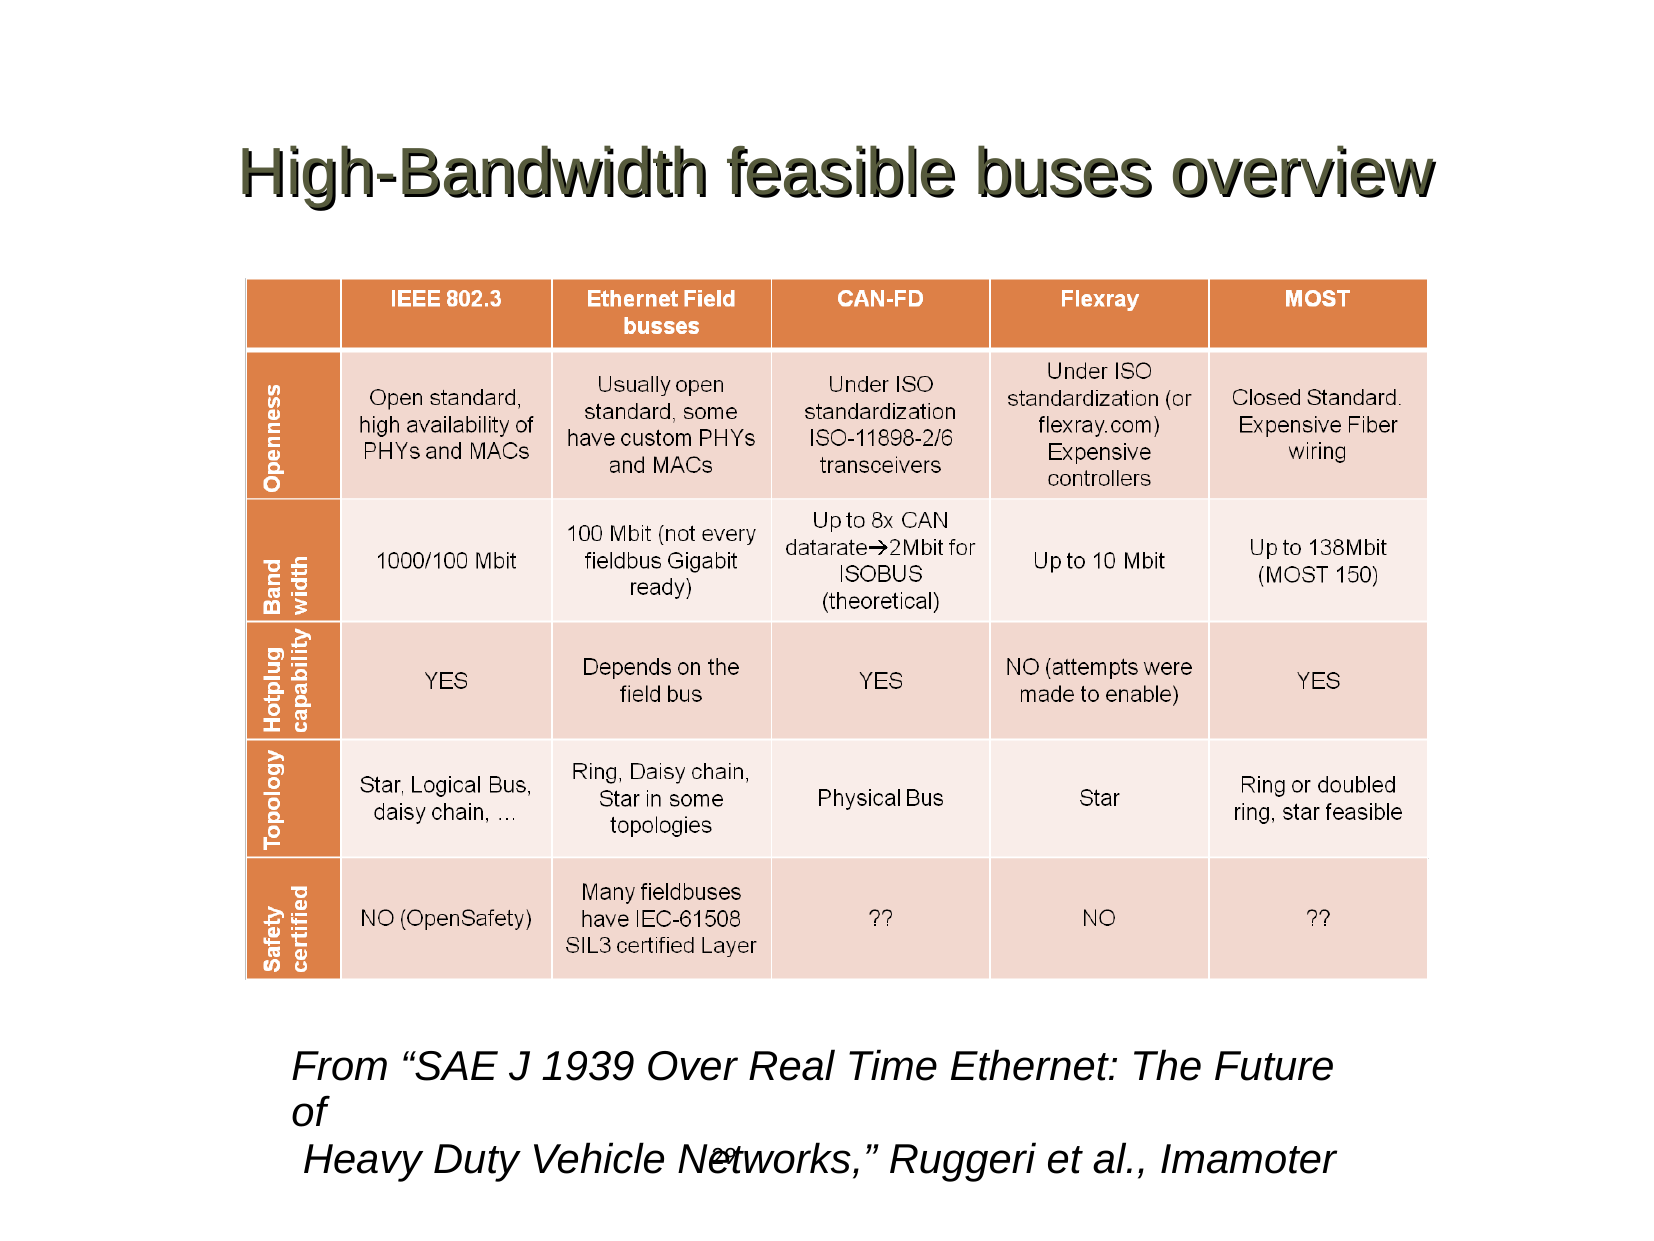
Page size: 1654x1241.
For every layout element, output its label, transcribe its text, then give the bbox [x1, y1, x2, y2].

text_box From “SAE J 1939 Over Real Time Ethernet: The Future of Heavy Duty Vehicle Networks,” Ruggeri et al., Imamoter [276, 1035, 1396, 1143]
text_box <number> [947, 1153, 959, 1170]
text_box [236, 270, 1437, 989]
text_box <number> [661, 1143, 1012, 1178]
title High-Bandwidth feasible buses overview [161, 120, 1512, 224]
text_box <number> [970, 1153, 982, 1170]
